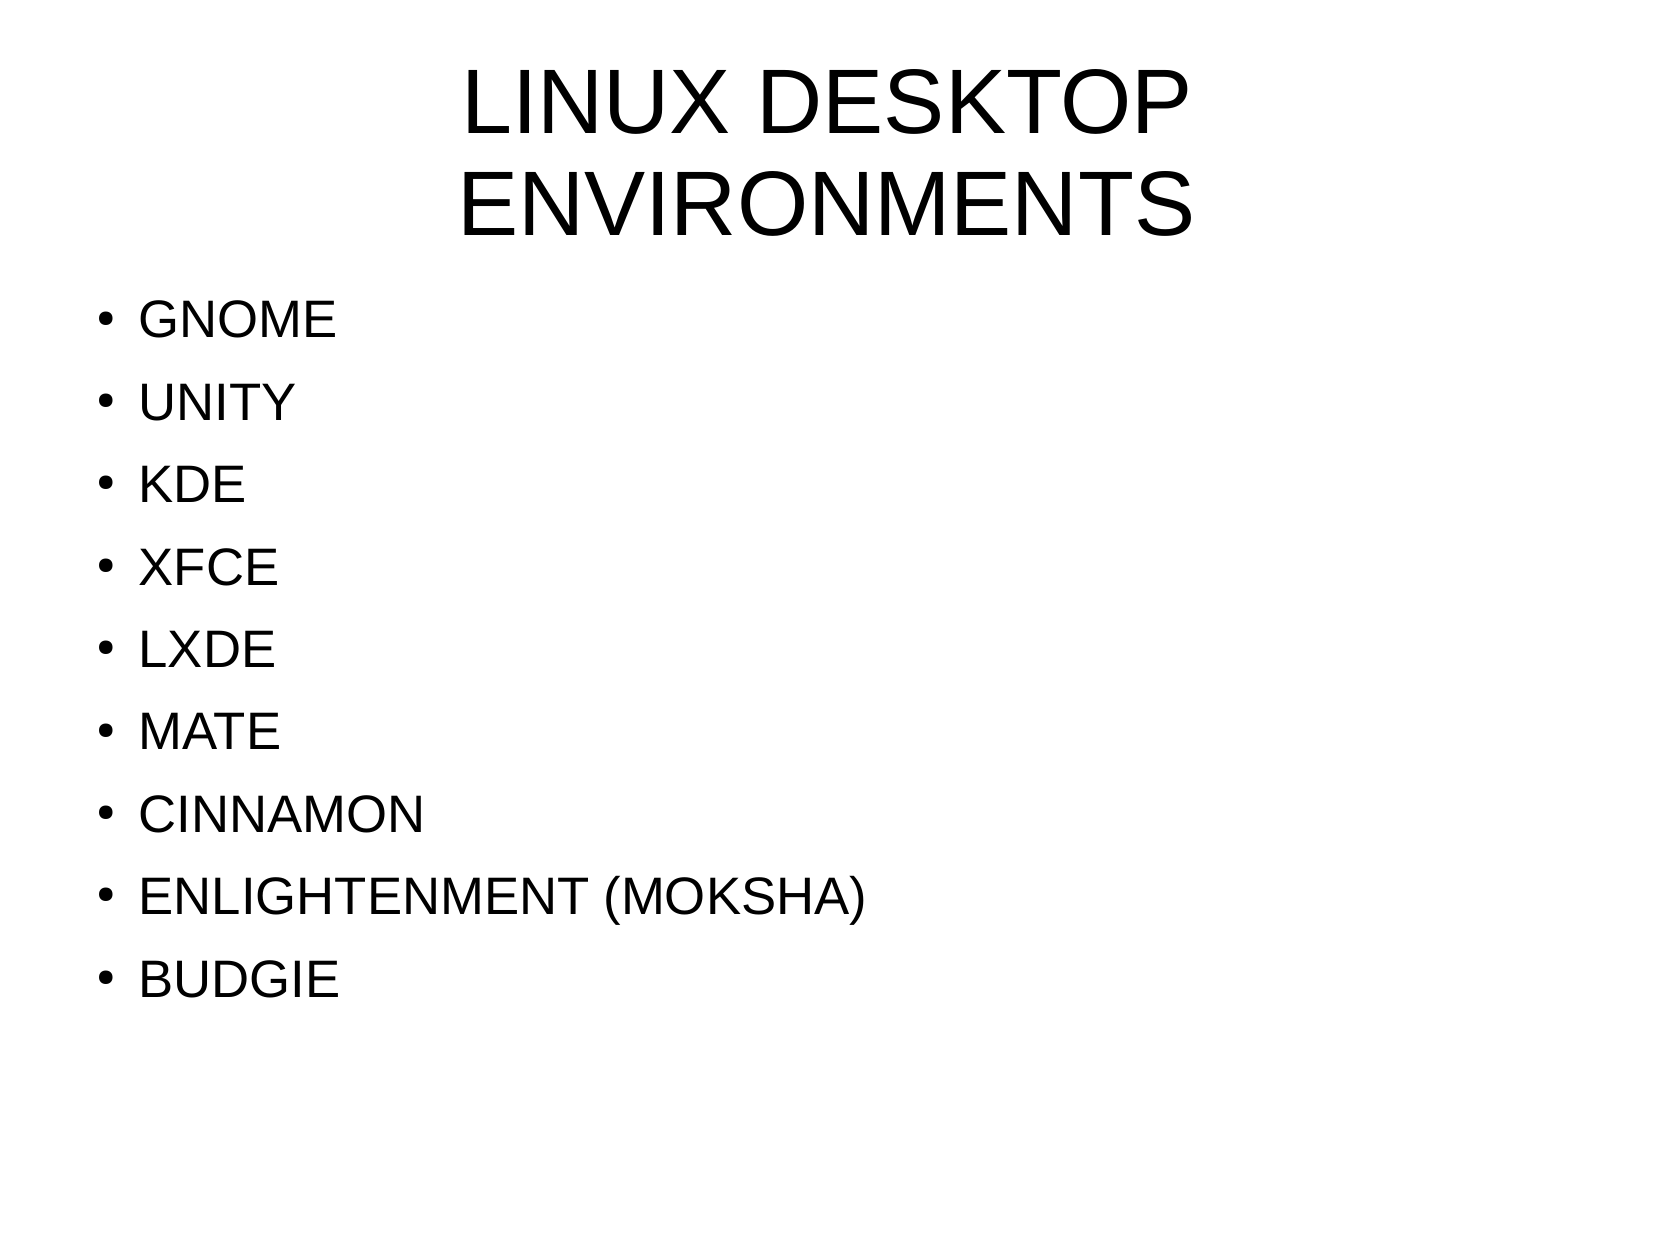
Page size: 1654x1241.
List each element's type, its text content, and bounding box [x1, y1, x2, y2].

list GNOME UNITY KDE XFCE LXDE MATE CINNAMON ENLIGHTENMENT (MOKSHA) BUDGIE [82, 290, 1571, 1010]
title LINUX DESKTOP ENVIRONMENTS [82, 49, 1571, 257]
